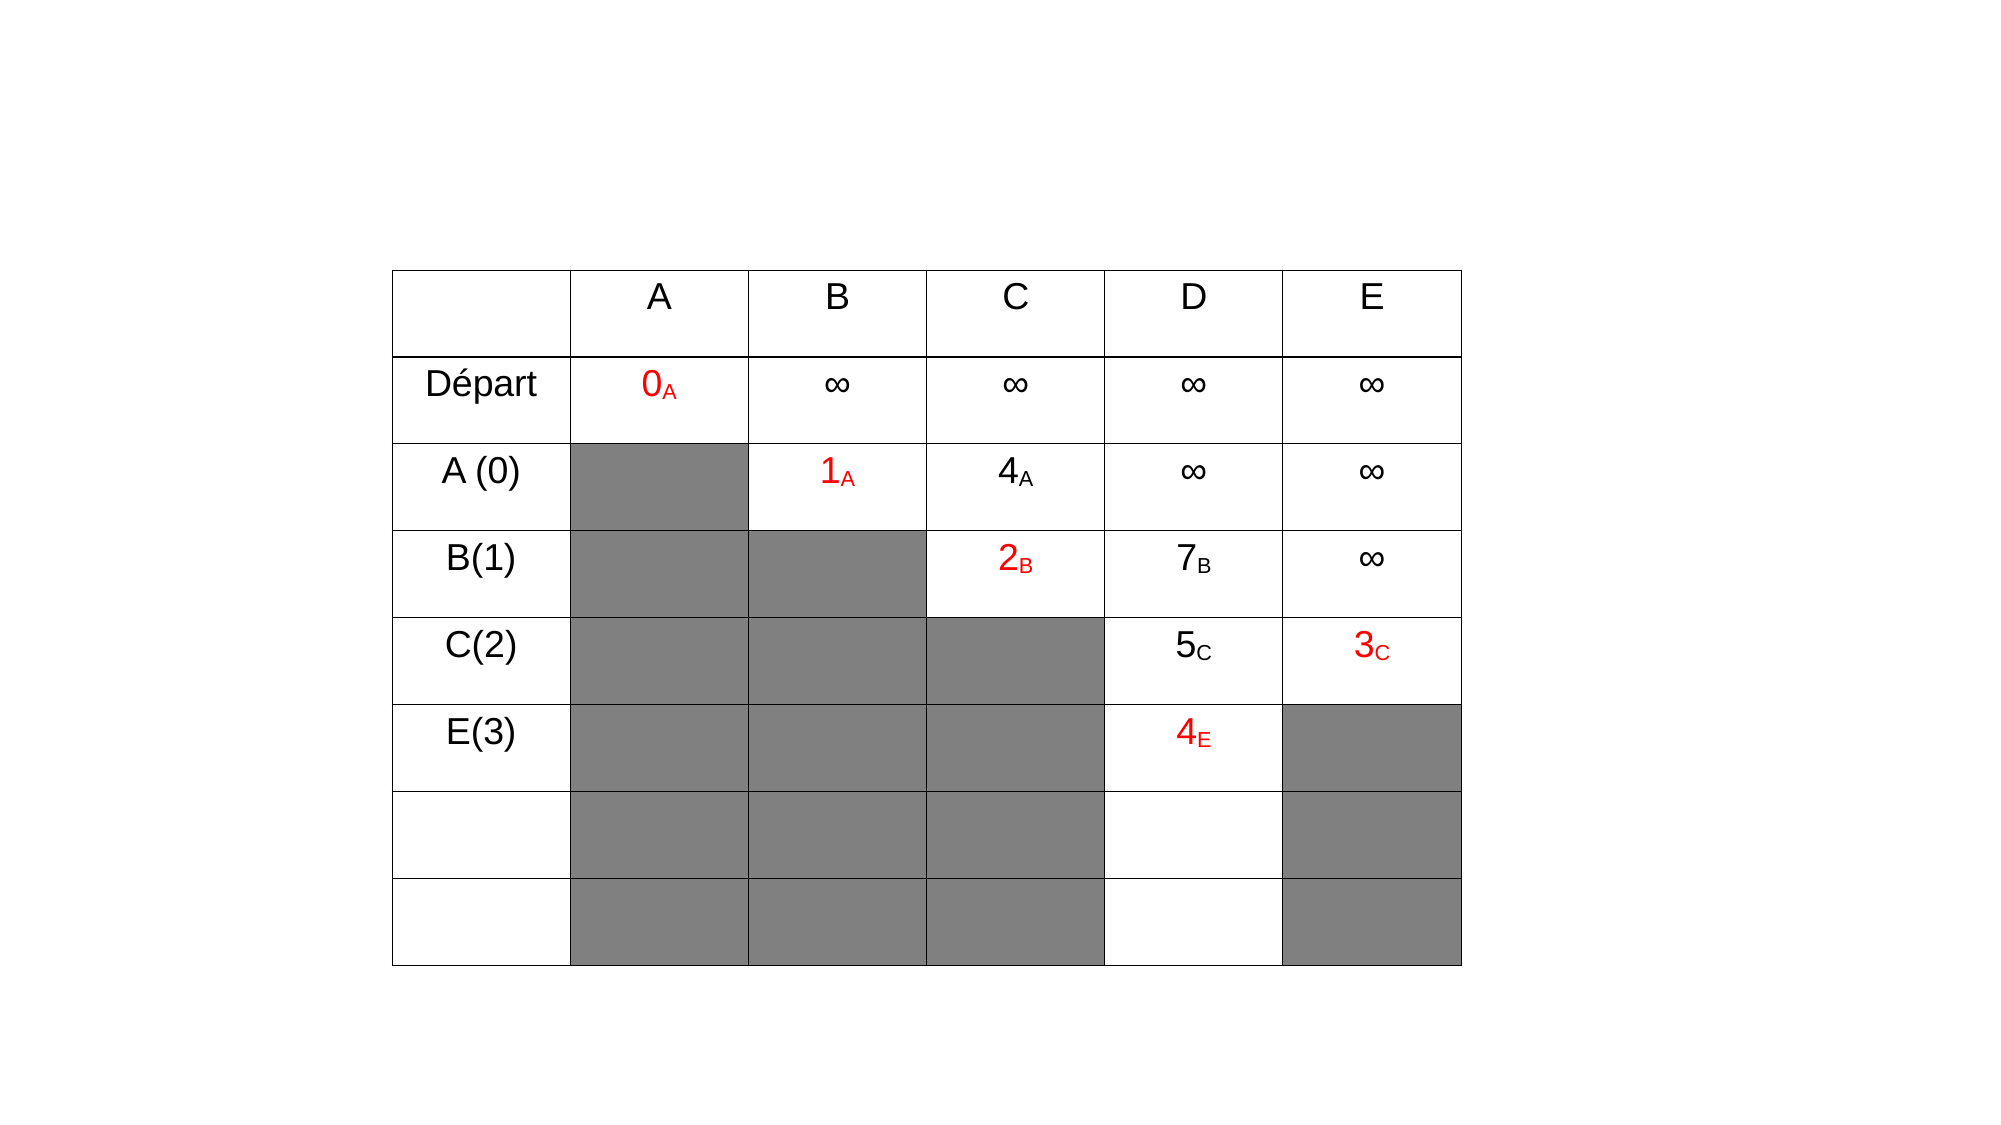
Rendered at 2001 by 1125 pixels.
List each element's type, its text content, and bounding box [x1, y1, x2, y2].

table_cell [571, 618, 748, 704]
table_cell [571, 705, 748, 791]
table_cell [1283, 792, 1461, 878]
table_cell [749, 879, 926, 965]
table_cell ∞ [749, 358, 926, 443]
table_cell [1283, 879, 1461, 965]
table_cell 1A [749, 444, 926, 530]
table_cell [749, 705, 926, 791]
table_cell ∞ [927, 358, 1104, 443]
table_header C [927, 271, 1104, 356]
table_cell [927, 792, 1104, 878]
table_cell A (0) [393, 444, 570, 530]
table_header B [749, 271, 926, 356]
table_cell [927, 618, 1104, 704]
table_cell ∞ [1283, 444, 1461, 530]
table_cell [749, 531, 926, 617]
table_cell 7B [1105, 531, 1282, 617]
table_cell C(2) [393, 618, 570, 704]
table_cell 5C [1105, 618, 1282, 704]
table_cell 3C [1283, 618, 1461, 704]
table_header E [1283, 271, 1461, 356]
table_cell [571, 879, 748, 965]
table_cell E(3) [393, 705, 570, 791]
table_cell [571, 444, 748, 530]
table_cell [1283, 705, 1461, 791]
table_cell 2B [927, 531, 1104, 617]
table_cell [1105, 879, 1282, 965]
table_cell [571, 792, 748, 878]
table_cell [927, 705, 1104, 791]
table_cell [927, 879, 1104, 965]
table_cell 4E [1105, 705, 1282, 791]
table_cell [571, 531, 748, 617]
table_header A [571, 271, 748, 356]
table_cell ∞ [1283, 531, 1461, 617]
table_cell [393, 879, 570, 965]
table_cell [1105, 792, 1282, 878]
table_cell B(1) [393, 531, 570, 617]
table_cell Départ [393, 358, 570, 443]
table_header D [1105, 271, 1282, 356]
table_cell ∞ [1105, 358, 1282, 443]
table_cell ∞ [1283, 358, 1461, 443]
table_cell 0A [571, 358, 748, 443]
table_cell 4A [927, 444, 1104, 530]
table_cell [749, 792, 926, 878]
table_cell ∞ [1105, 444, 1282, 530]
table_cell [749, 618, 926, 704]
table_header [393, 271, 570, 356]
table_cell [393, 792, 570, 878]
